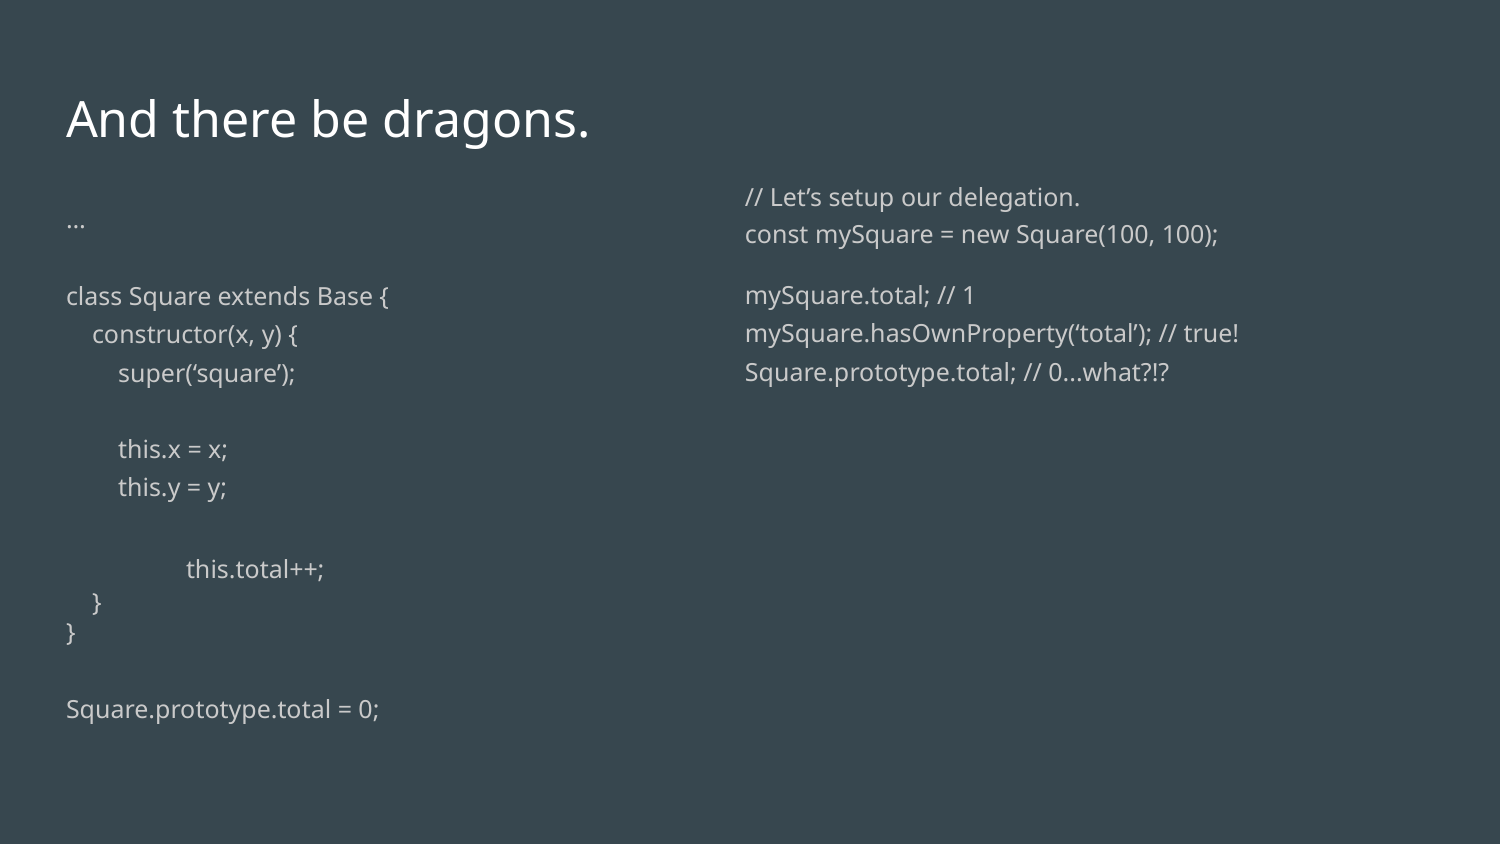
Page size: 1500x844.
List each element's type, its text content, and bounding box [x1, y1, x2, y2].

text_box this.total++; [171, 538, 401, 600]
title And there be dragons. [51, 72, 1449, 167]
list // Let’s setup our delegation. const mySquare = new Square(100, 100); [729, 166, 1449, 283]
list … class Square extends Base { constructor(x, y) { super(‘square’); this.x = x; this.y = y; } } Square.prototype.total = 0; [51, 189, 708, 750]
text_box mySquare.total; // 1 mySquare.hasOwnProperty(‘total’); // true! Square.prototype.total; // 0...what?!? [729, 264, 1406, 411]
